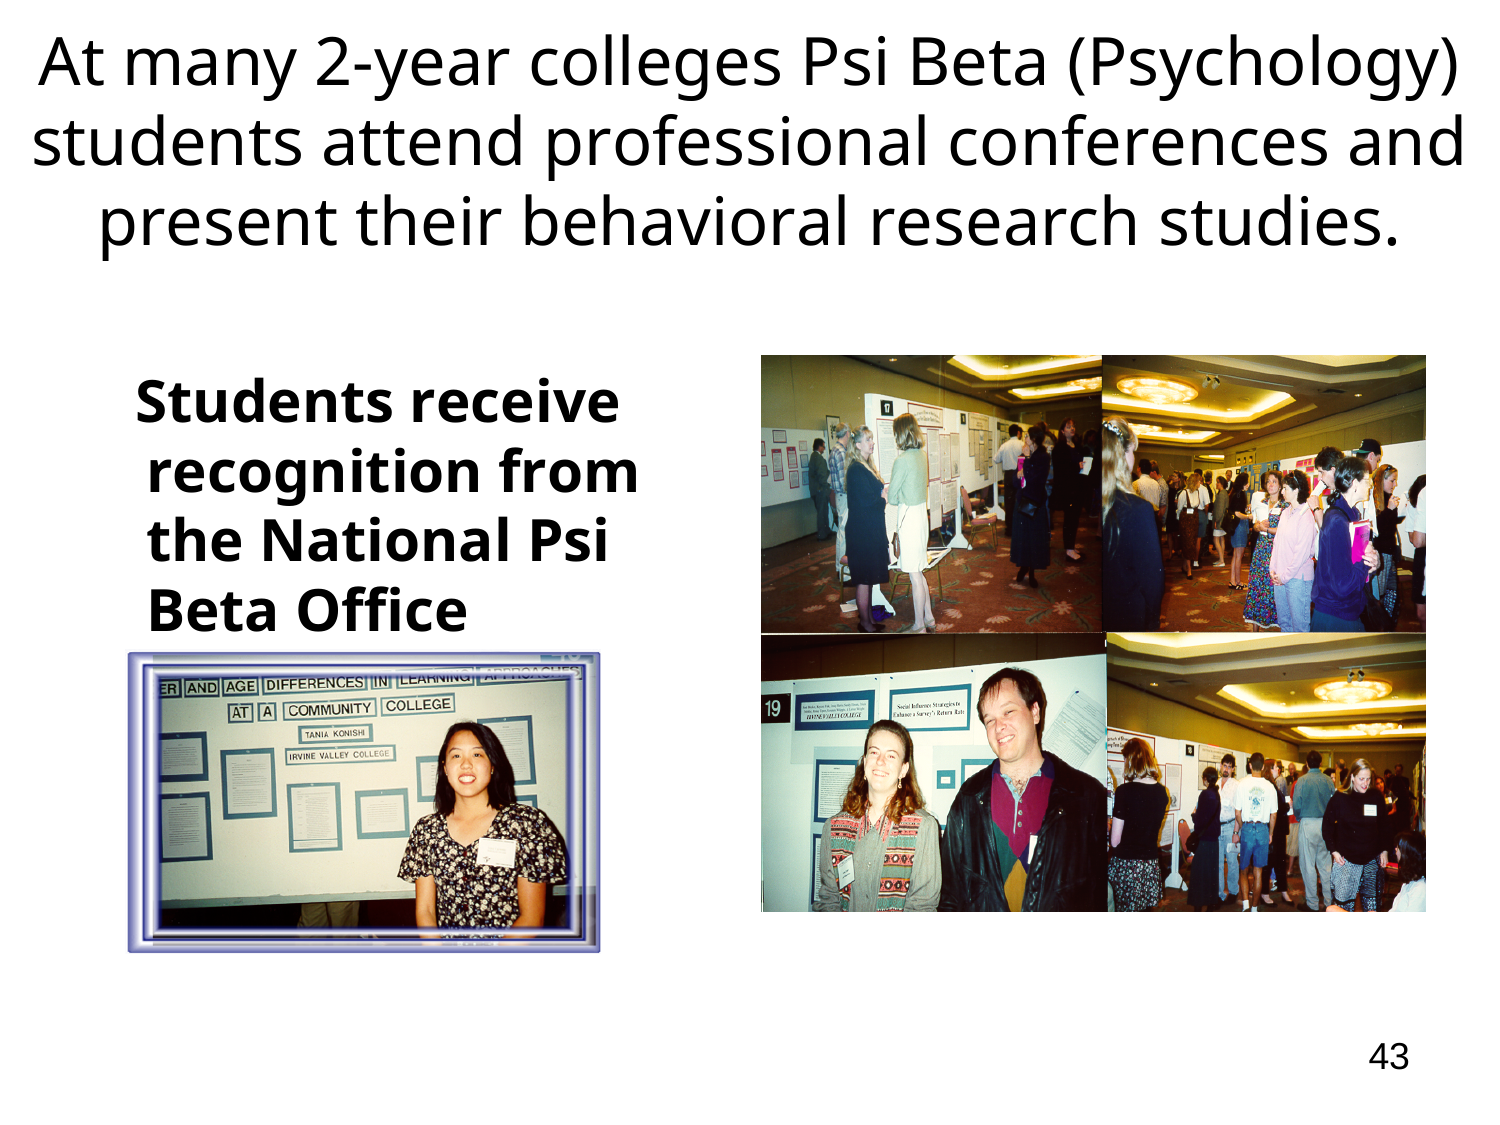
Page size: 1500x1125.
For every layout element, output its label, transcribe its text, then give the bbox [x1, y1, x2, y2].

picture [761, 355, 1426, 912]
title At many 2-year colleges Psi Beta (Psychology) students attend professional conferences and present their behavioral research studies. [0, 45, 1500, 233]
picture [125, 649, 601, 954]
list Students receive recognition from the National Psi Beta Office [75, 262, 739, 1005]
